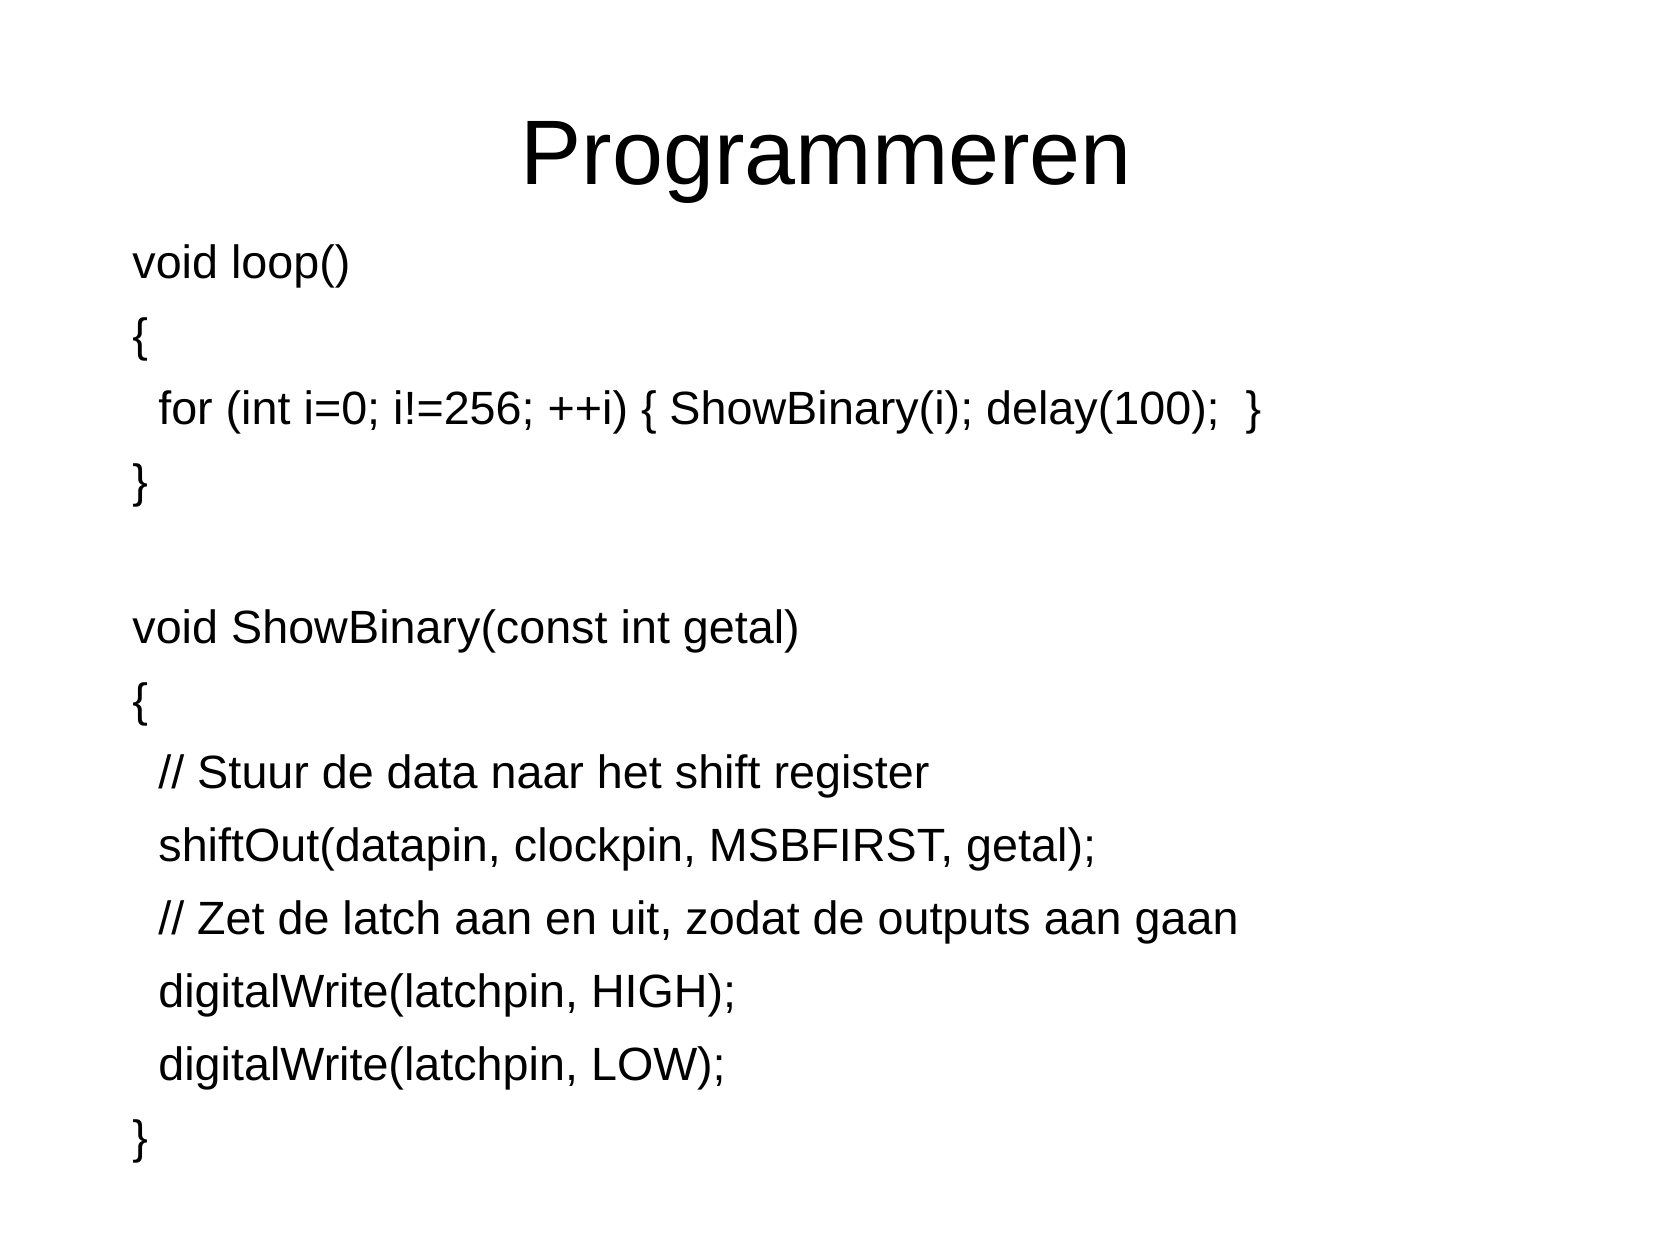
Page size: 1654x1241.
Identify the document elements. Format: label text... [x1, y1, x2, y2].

title Programmeren [82, 49, 1571, 236]
list void loop() { for (int i=0; i!=256; ++i) { ShowBinary(i); delay(100); } } void ShowBinary(const int getal) { // Stuur de data naar het shift register shiftOut(datapin, clockpin, MSBFIRST, getal); // Zet de latch aan en uit, zodat de outputs aan gaan digitalWrite(latchpin, HIGH); digitalWrite(latchpin, LOW); } [82, 236, 1571, 1170]
